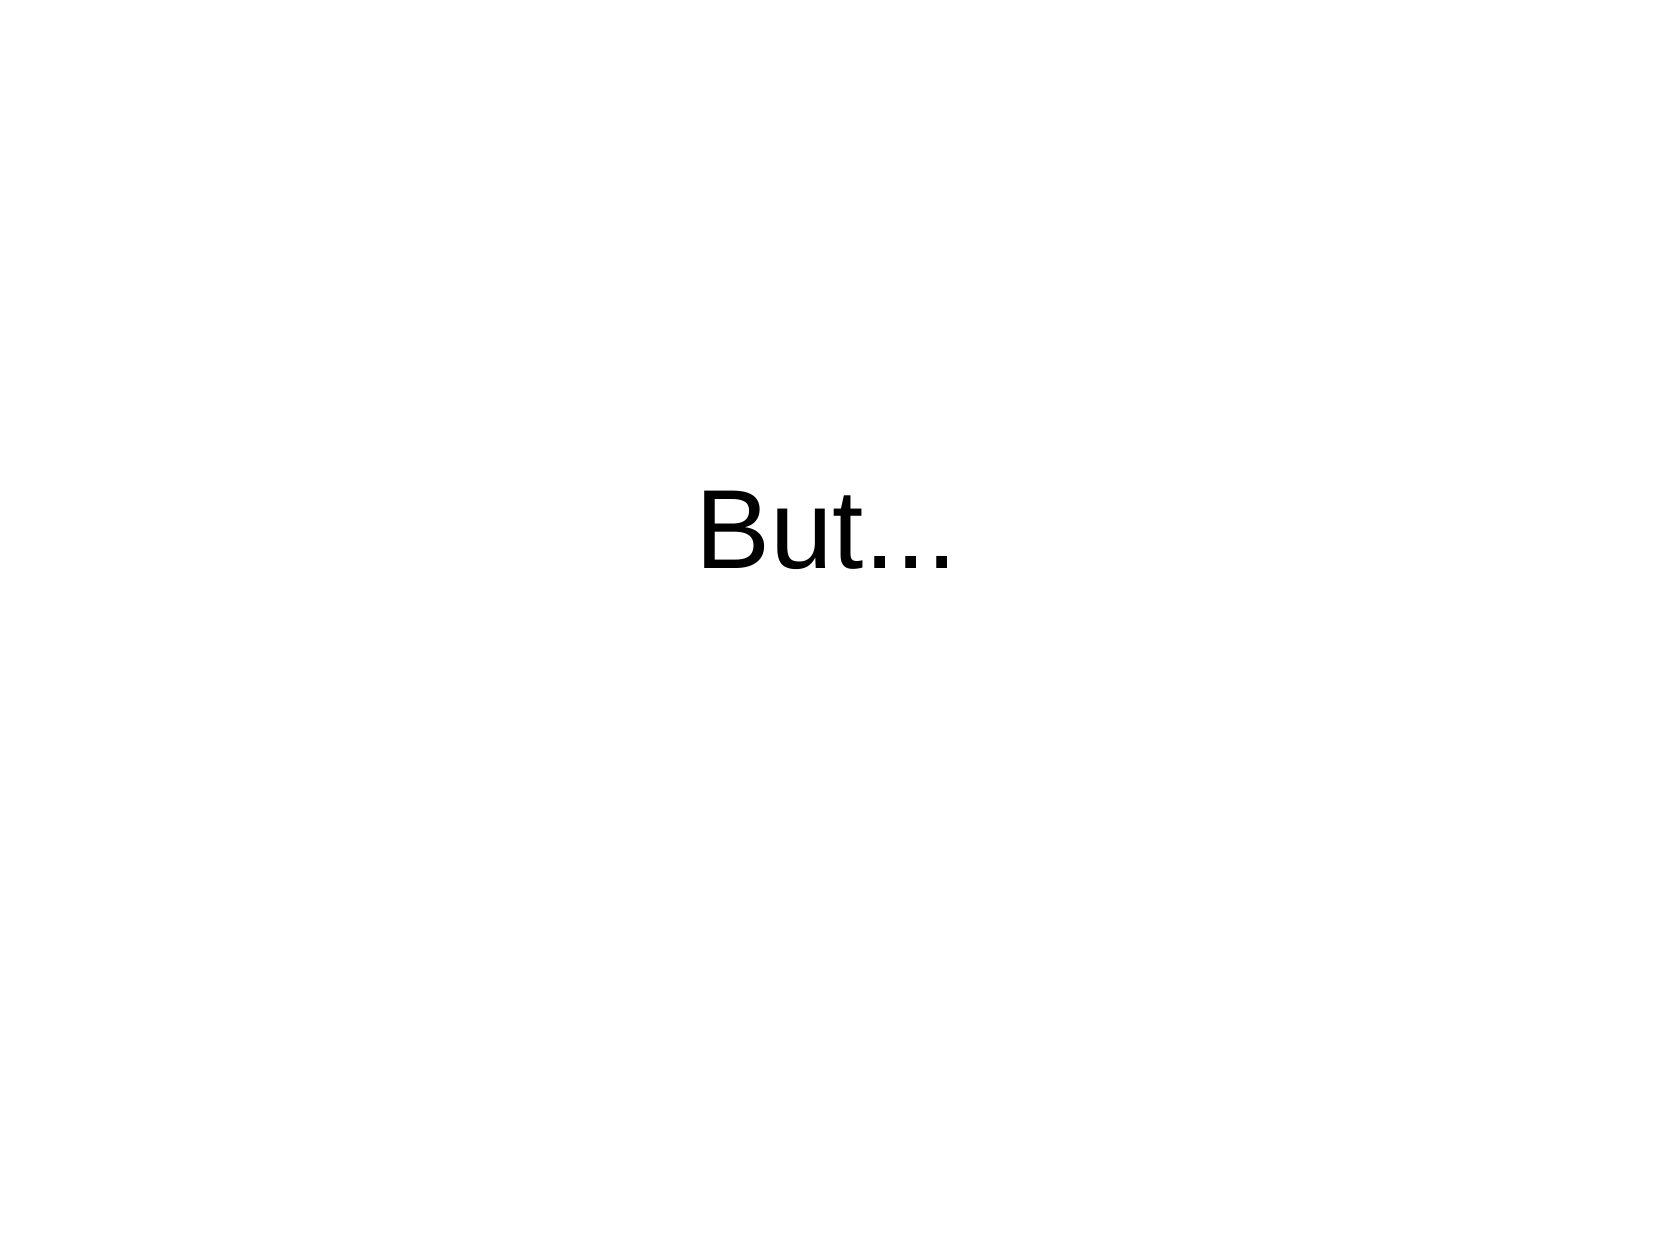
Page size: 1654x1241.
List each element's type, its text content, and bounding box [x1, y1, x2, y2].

subtitle But... [82, 49, 1571, 1010]
